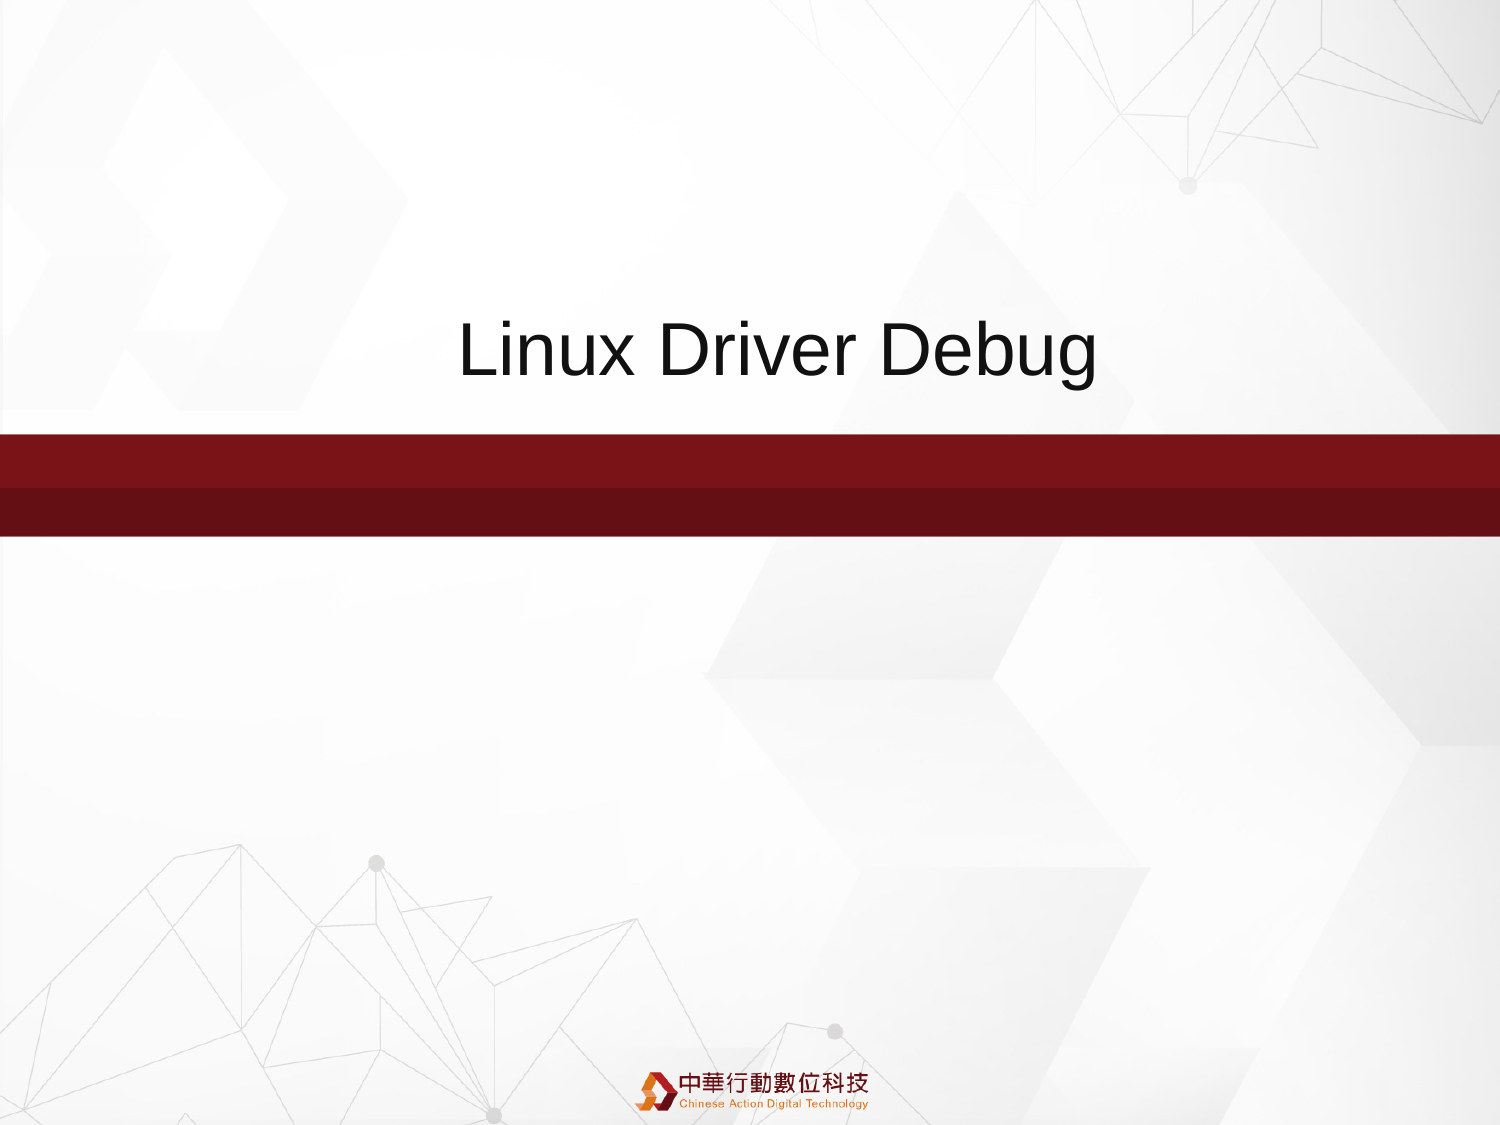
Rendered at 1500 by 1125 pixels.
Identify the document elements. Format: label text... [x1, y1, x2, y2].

title Linux Driver Debug [90, 210, 1440, 398]
picture [0, 0, 1500, 1125]
